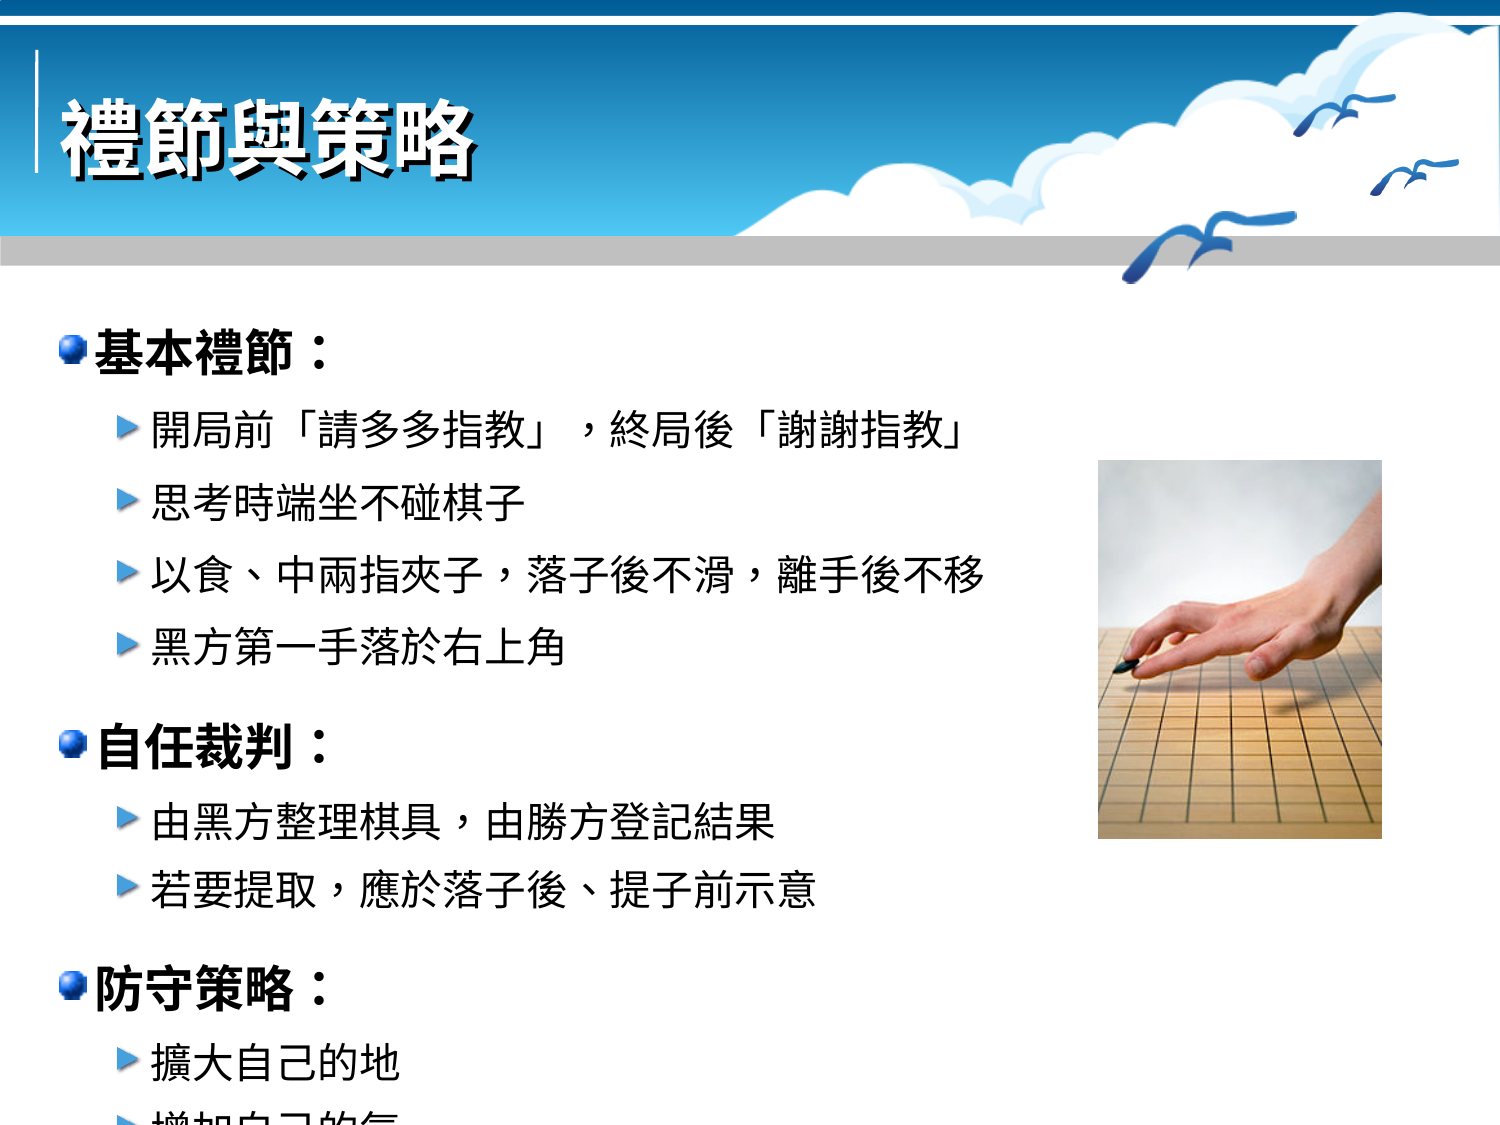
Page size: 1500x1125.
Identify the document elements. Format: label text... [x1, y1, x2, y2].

picture [730, 12, 1500, 284]
title 禮節與策略 [59, 86, 1465, 186]
list 基本禮節： 開局前「請多多指教」，終局後「謝謝指教」 思考時端坐不碰棋子 以食、中兩指夾子，落子後不滑，離手後不移 黑方第一手落於右上角 自任裁判： 由黑方整理棋具，由勝方登記結果 若要提取，應於落子後、提子前示意 防守策略： 擴大自己的地 增加自己的氣 做活自己的棋 [59, 312, 1447, 1123]
picture [1098, 460, 1382, 839]
